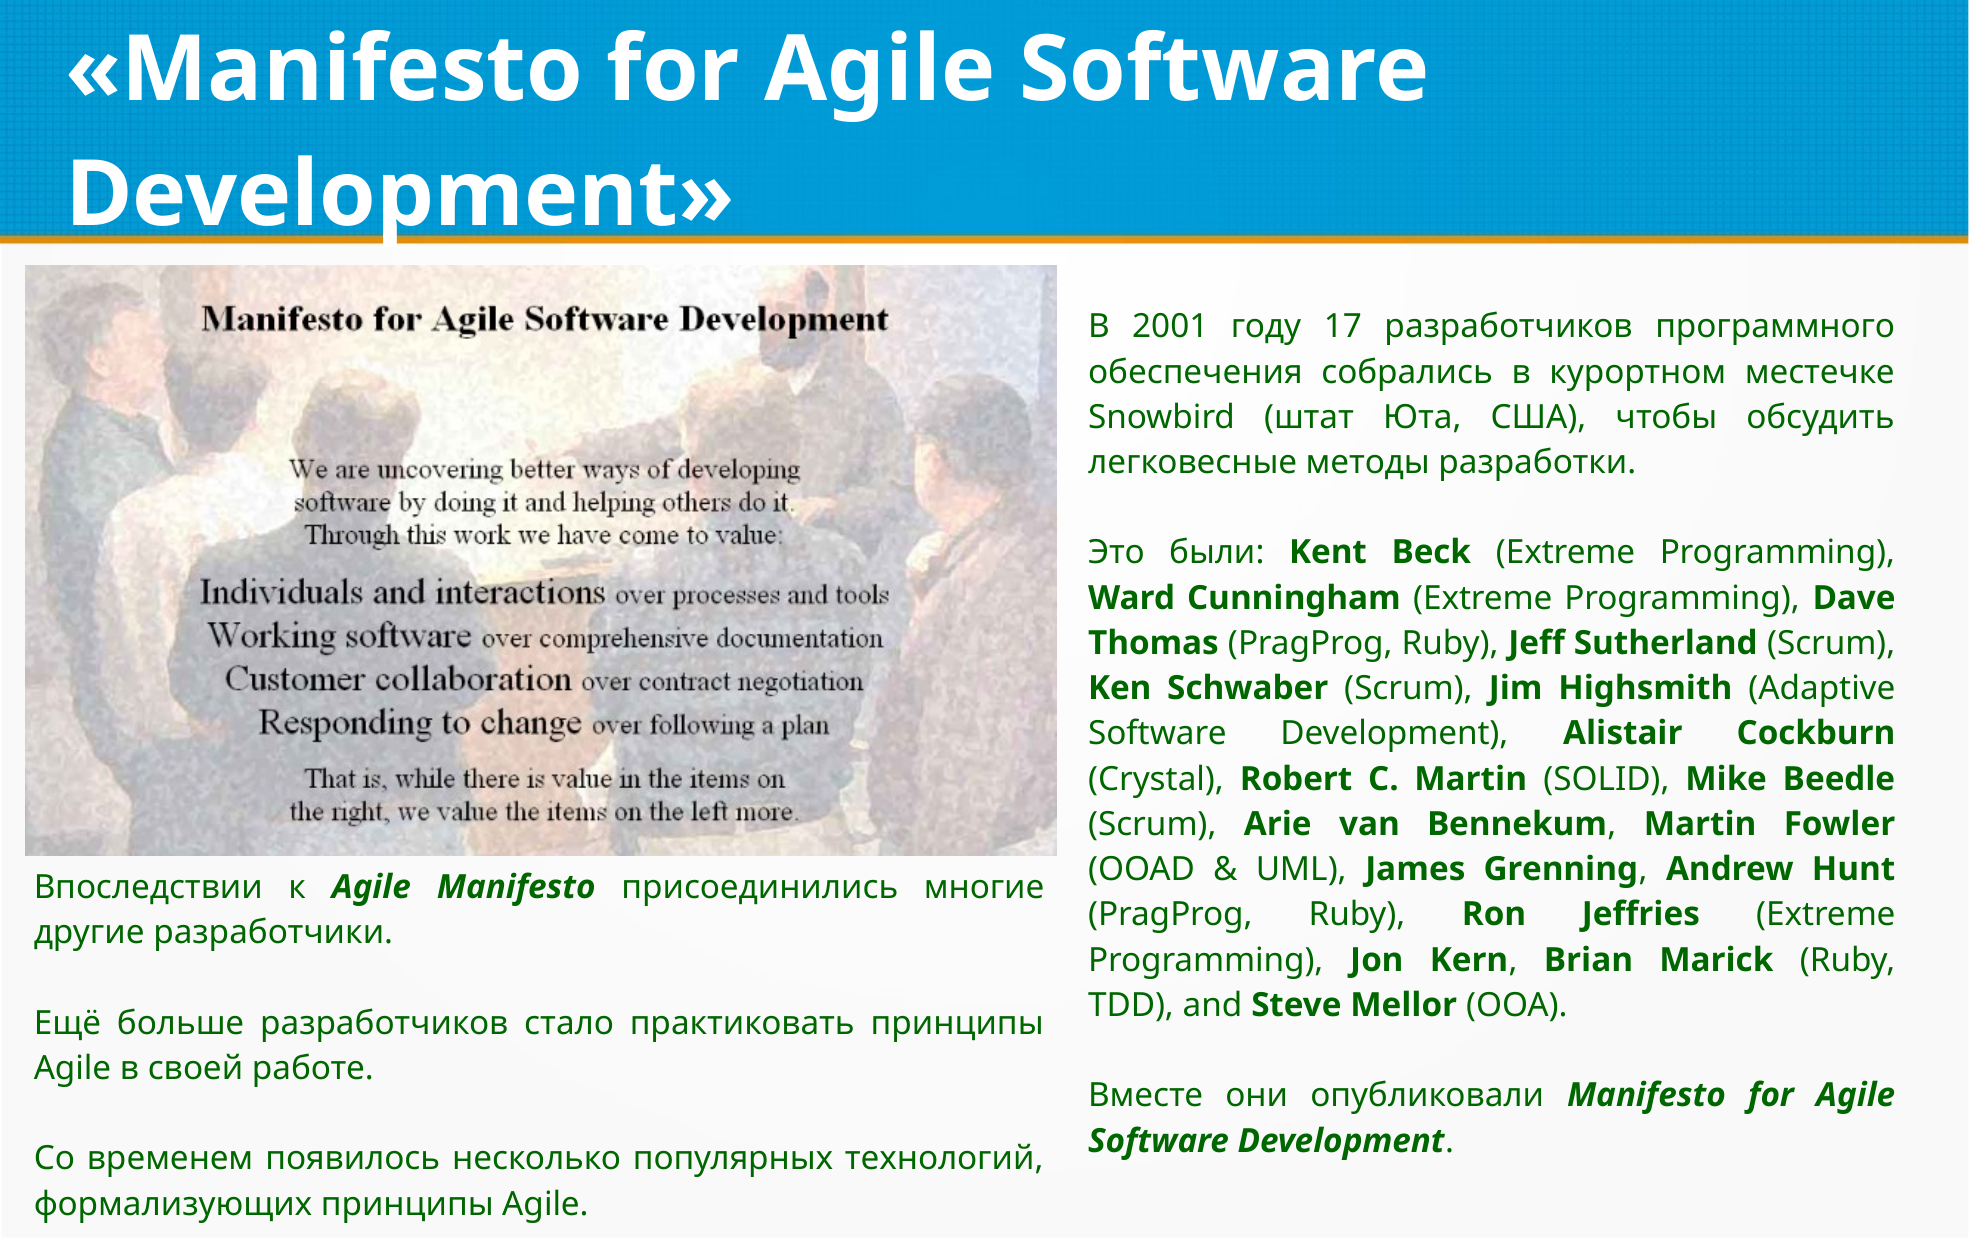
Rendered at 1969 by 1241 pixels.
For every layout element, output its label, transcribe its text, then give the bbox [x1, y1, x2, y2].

text_box Впоследствии к Agile Manifesto присоединились многие другие разработчики. Ещё больше разработчиков стало практиковать принципы Agile в своей работе. Со временем появилось несколько популярных технологий, формализующих принципы Agile. [27, 862, 1051, 1225]
text_box «Manifesto for Agile Software Development» [59, 55, 1902, 200]
picture [0, 233, 1969, 1241]
text_box В 2001 году 17 разработчиков программного обеспечения собрались в курортном местечке Snowbird (штат Юта, США), чтобы обсудить легковесные методы разработки. Это были: Kent Beck (Extreme Programming), Ward Cunningham (Extreme Programming), Dave Thomas (PragProg, Ruby), Jeff Sutherland (Scrum), Ken Schwaber (Scrum), Jim Highsmith (Adaptive Software Development), Alistair Cockburn (Crystal), Robert C. Martin (SOLID), Mike Beedle (Scrum), Arie van Bennekum, Martin Fowler (OOAD & UML), James Grenning, Andrew Hunt (PragProg, Ruby), Ron Jeffries (Extreme Programming), Jon Kern, Brian Marick (Ruby, TDD), and Steve Mellor (OOA). Вместе они опубликовали Manifesto for Agile Software Development. [1082, 255, 1902, 1209]
